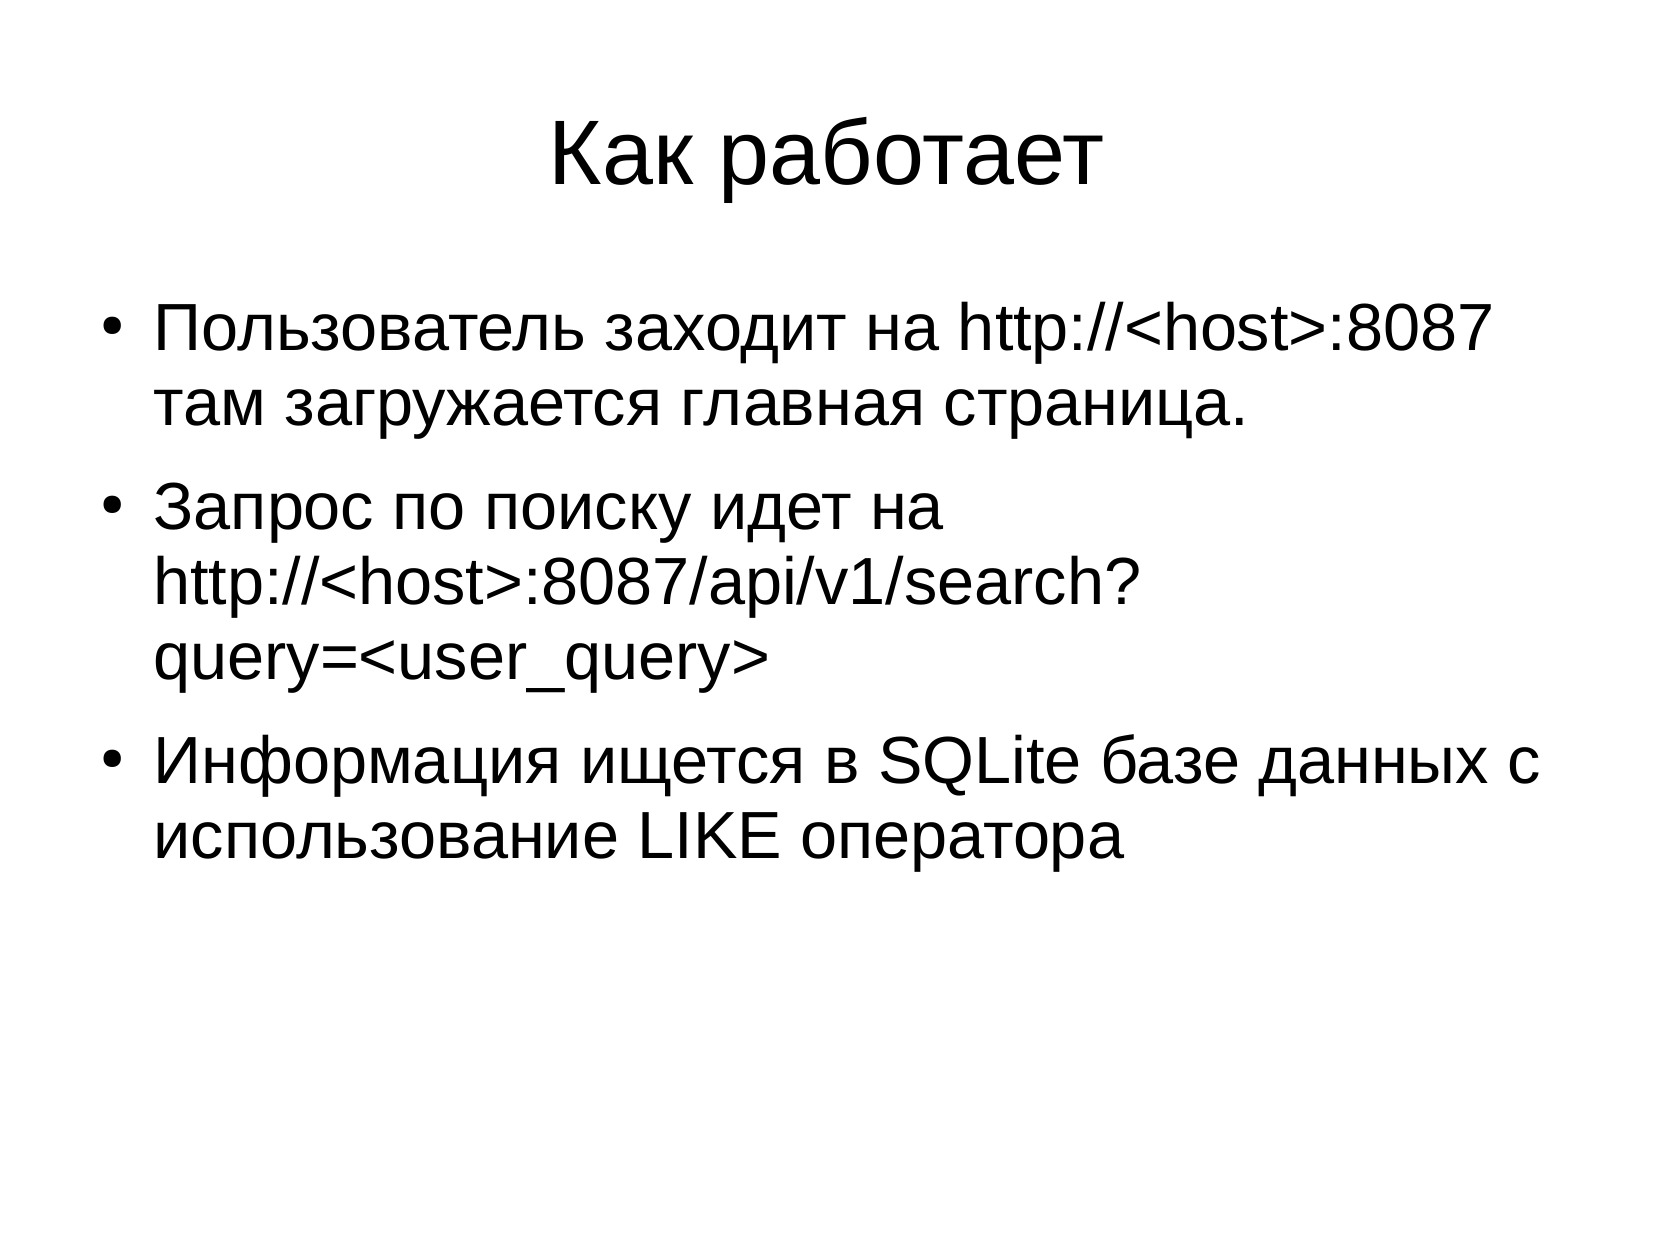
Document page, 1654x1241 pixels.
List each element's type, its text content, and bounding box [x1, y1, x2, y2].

title Как работает [82, 49, 1571, 257]
list Пользователь заходит на http://<host>:8087 там загружается главная страница. Запрос по поиску идет на http://<host>:8087/api/v1/search?query=<user_query> Информация ищется в SQLite базе данных с использование LIKE оператора [82, 290, 1571, 1010]
